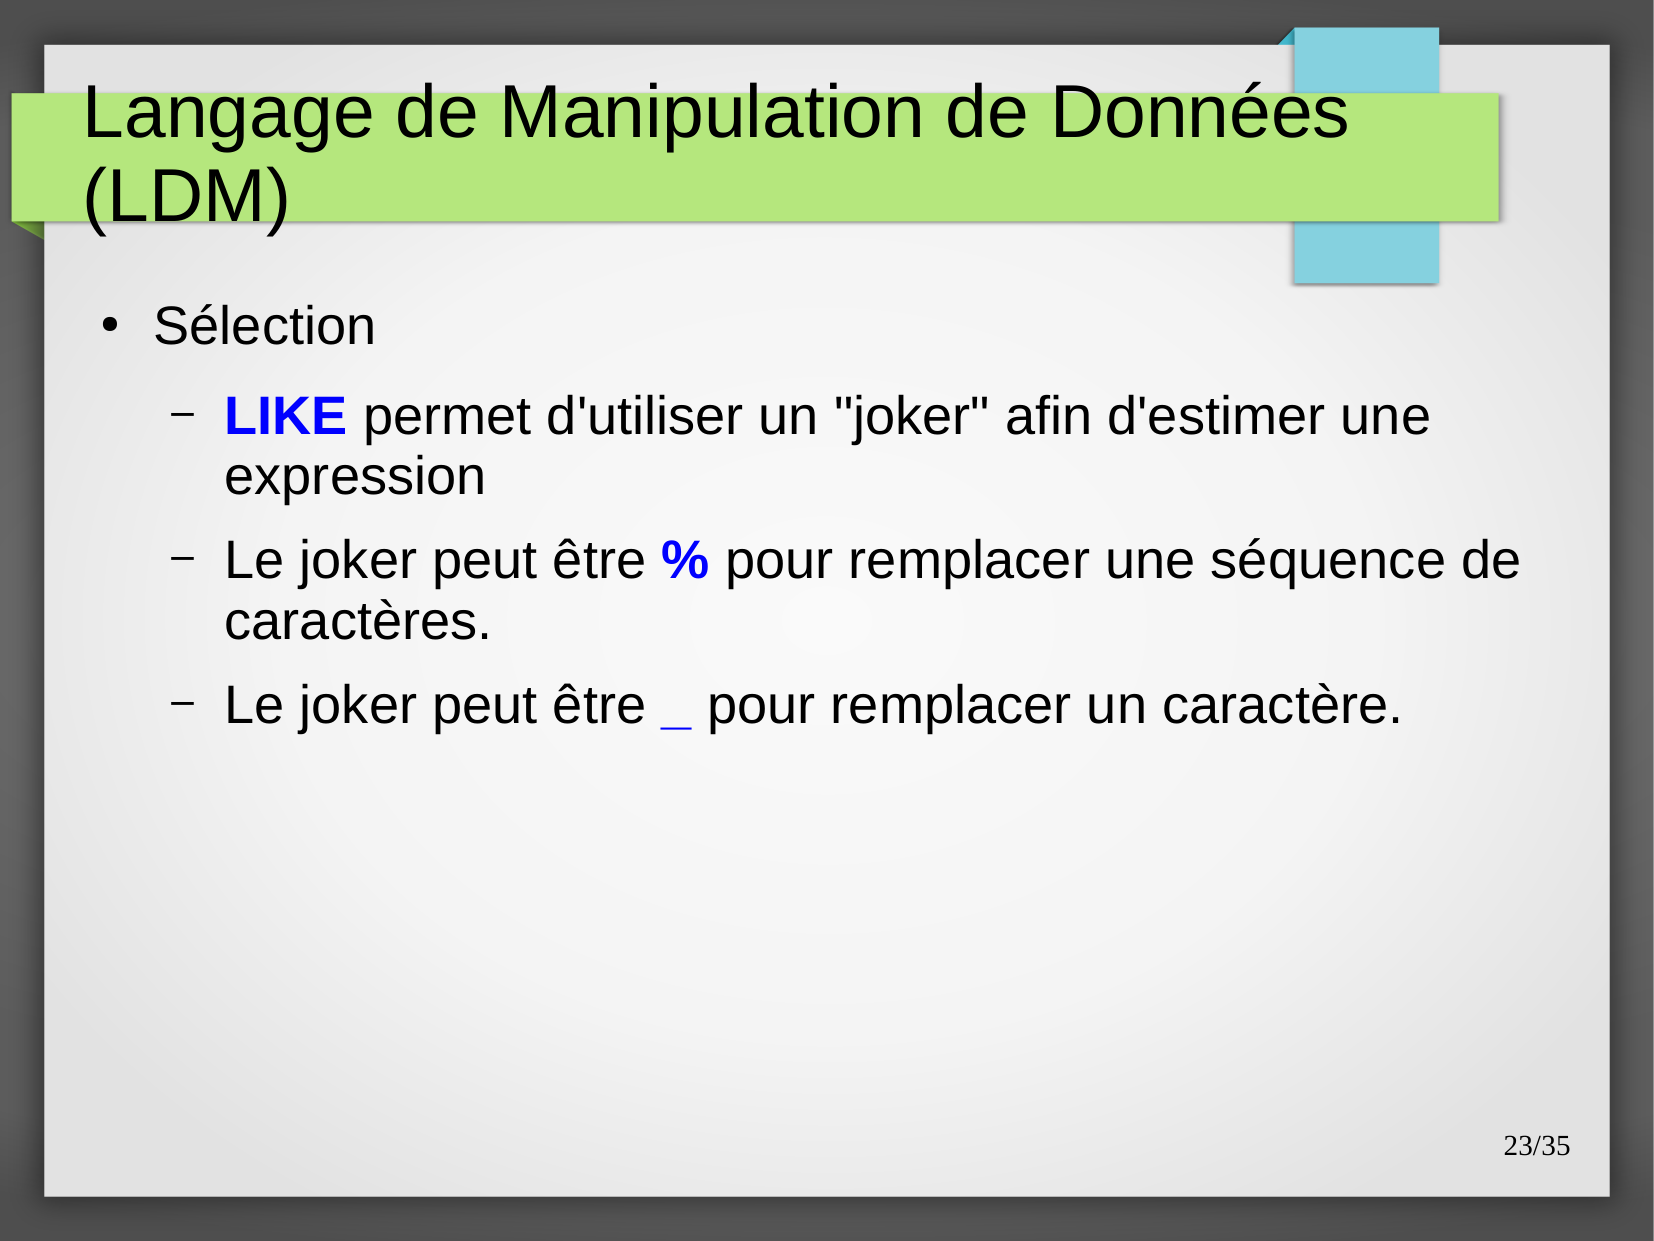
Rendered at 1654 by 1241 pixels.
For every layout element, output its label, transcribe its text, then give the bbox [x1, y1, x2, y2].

title Langage de Manipulation de Données (LDM) [82, 49, 1571, 257]
list Sélection LIKE permet d'utiliser un "joker" afin d'estimer une expression Le joker peut être % pour remplacer une séquence de caractères. Le joker peut être _ pour remplacer un caractère. [82, 295, 1571, 1015]
picture [0, 0, 1654, 1241]
